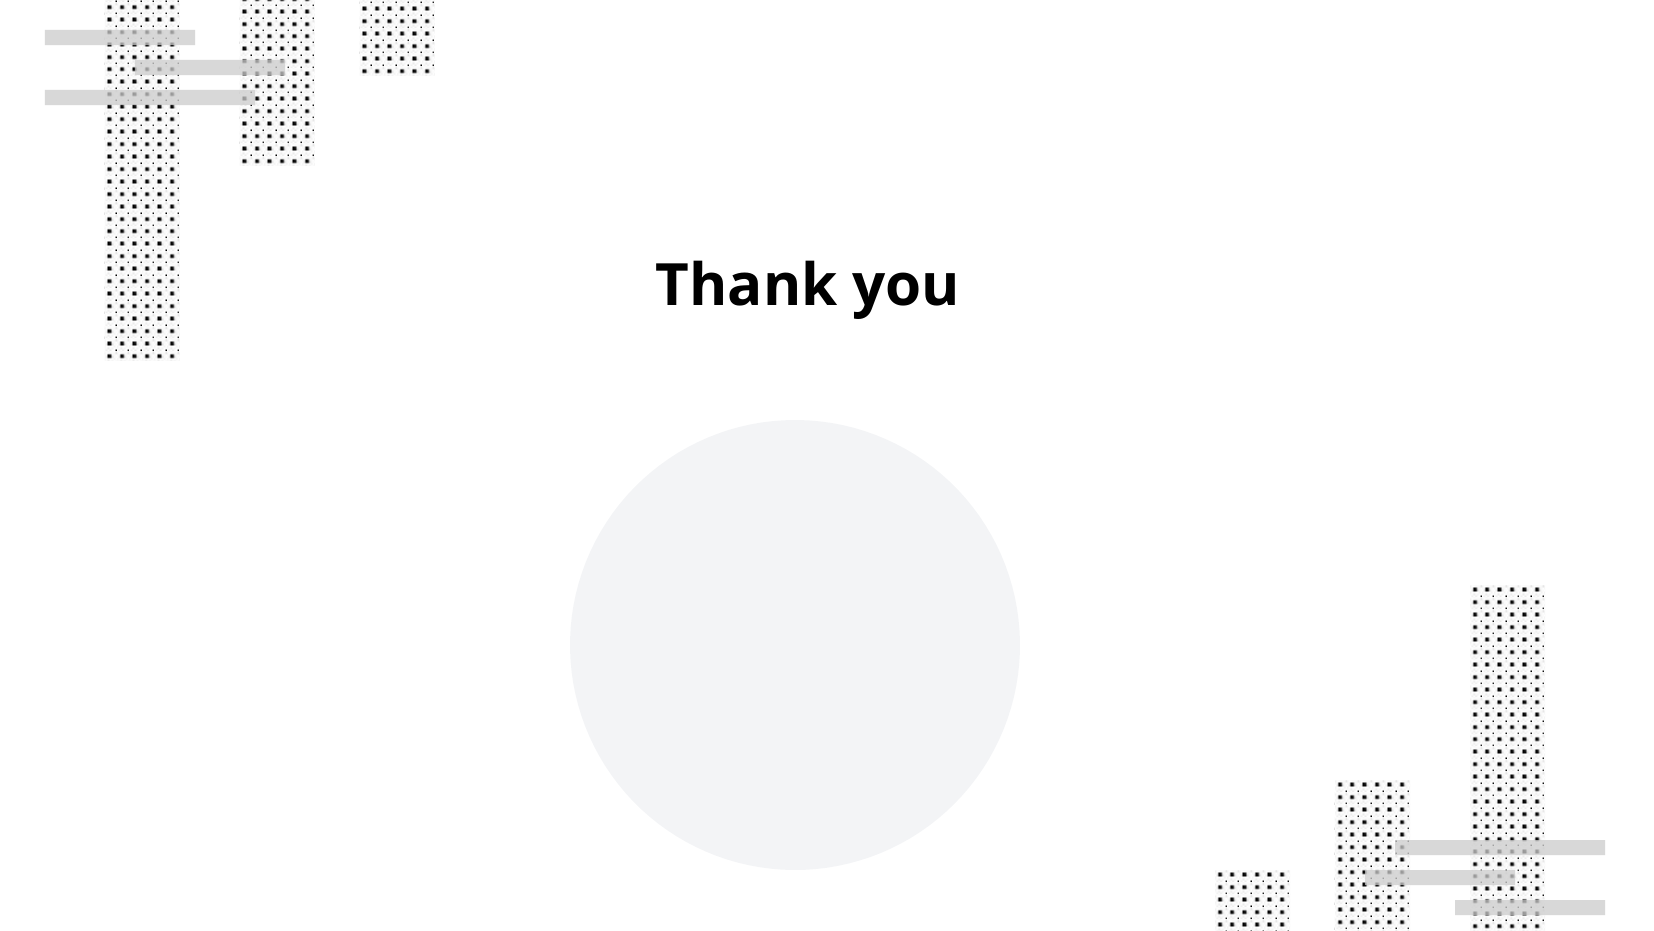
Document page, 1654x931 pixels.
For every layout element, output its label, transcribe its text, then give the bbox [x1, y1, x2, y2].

text_box Thank you [413, 236, 1203, 410]
